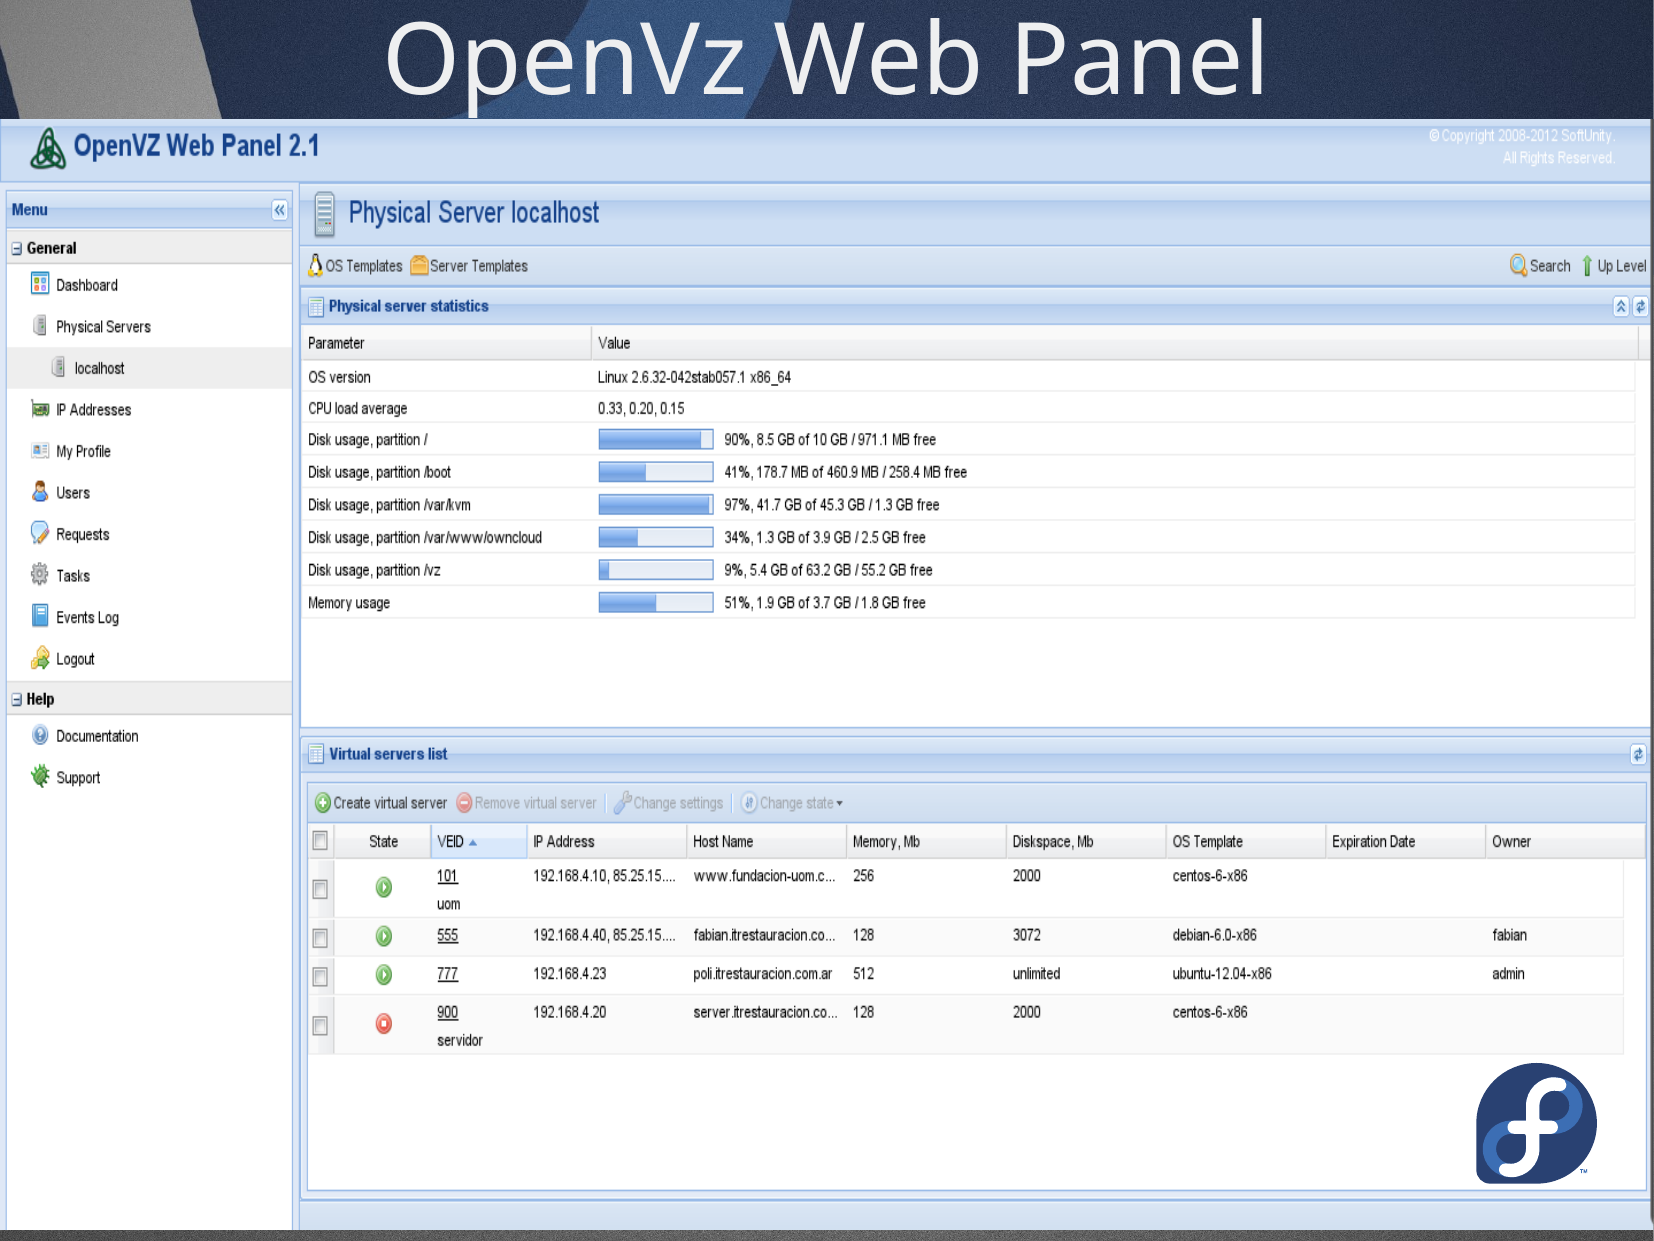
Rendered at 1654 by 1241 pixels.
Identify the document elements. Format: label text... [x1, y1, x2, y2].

text_box OpenVz Web Panel [88, 0, 1565, 119]
picture [0, 0, 1654, 1241]
